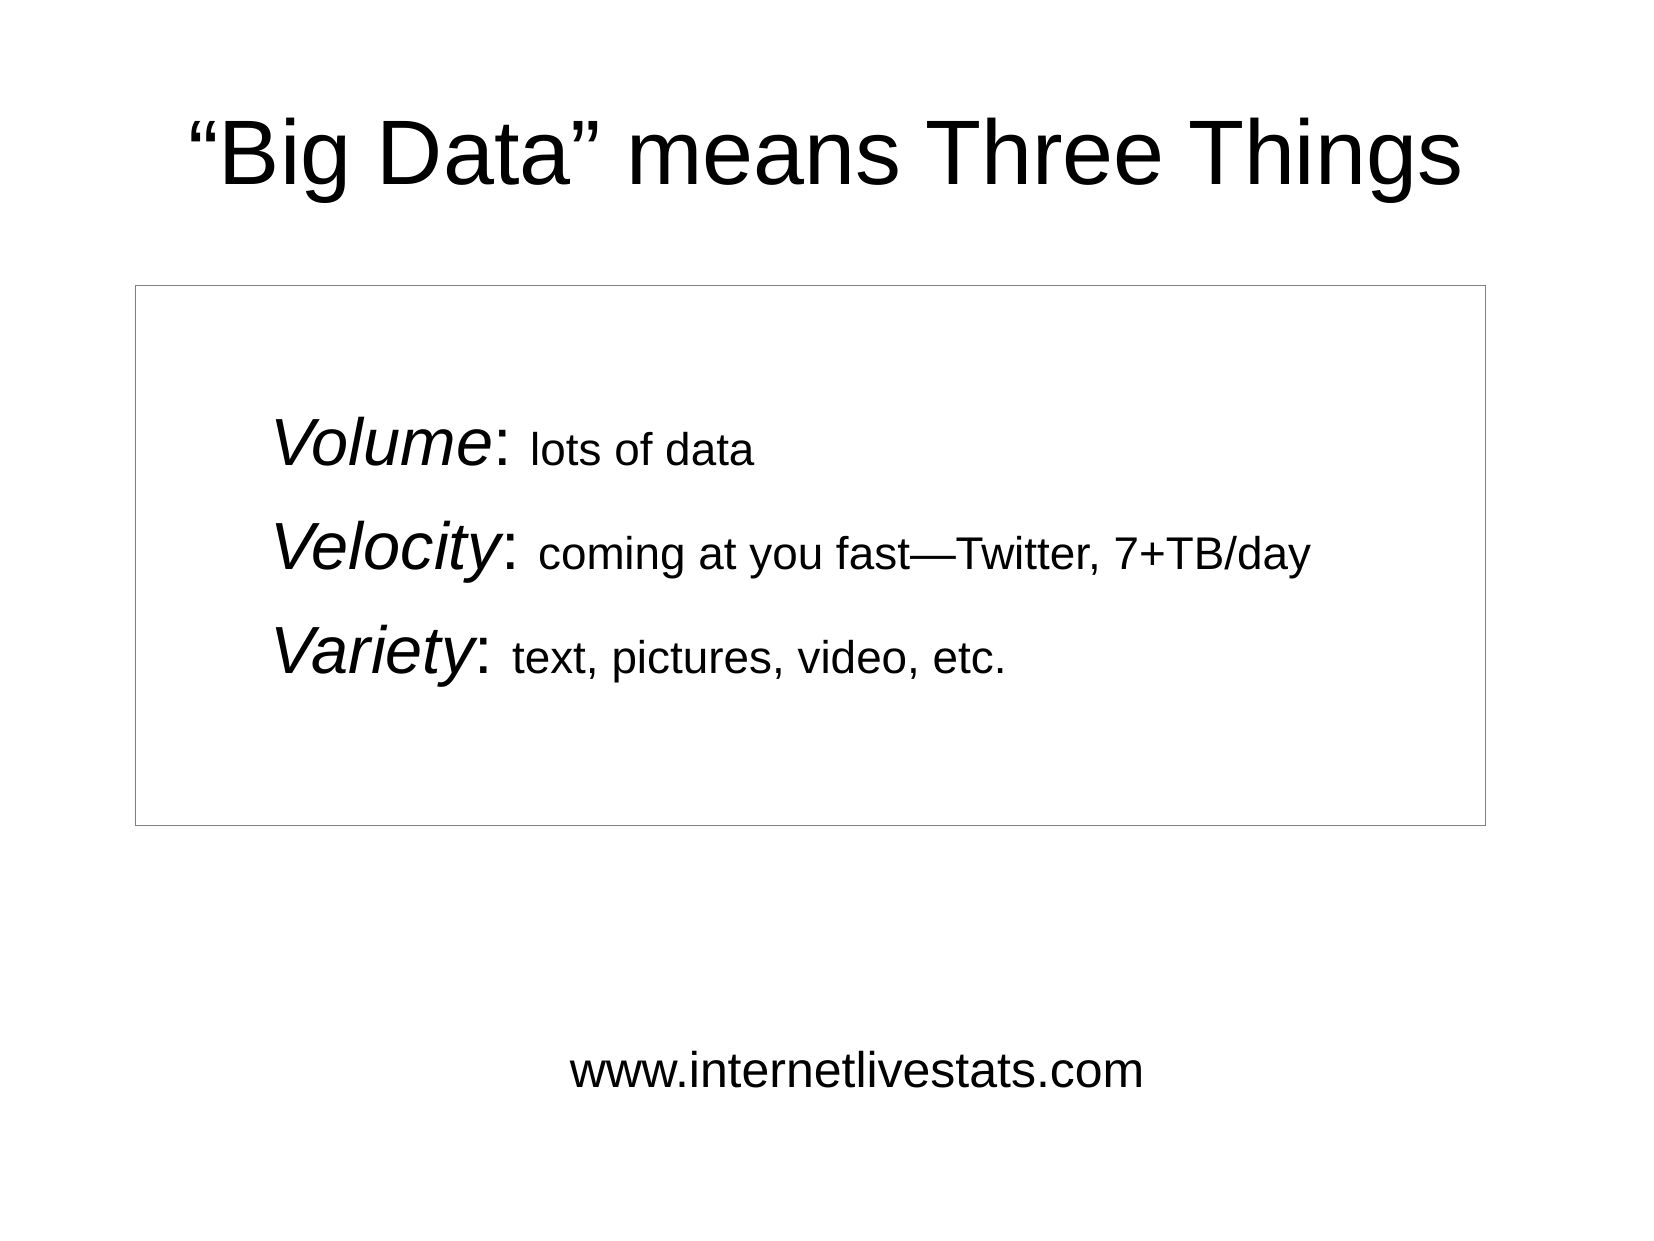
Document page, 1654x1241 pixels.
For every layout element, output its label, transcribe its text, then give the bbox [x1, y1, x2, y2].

text_box www.internetlivestats.com [555, 1035, 1160, 1106]
list Volume: lots of data Velocity: coming at you fast—Twitter, 7+TB/day Variety: text, pictures, video, etc. [270, 405, 1485, 796]
title “Big Data” means Three Things [82, 49, 1571, 257]
